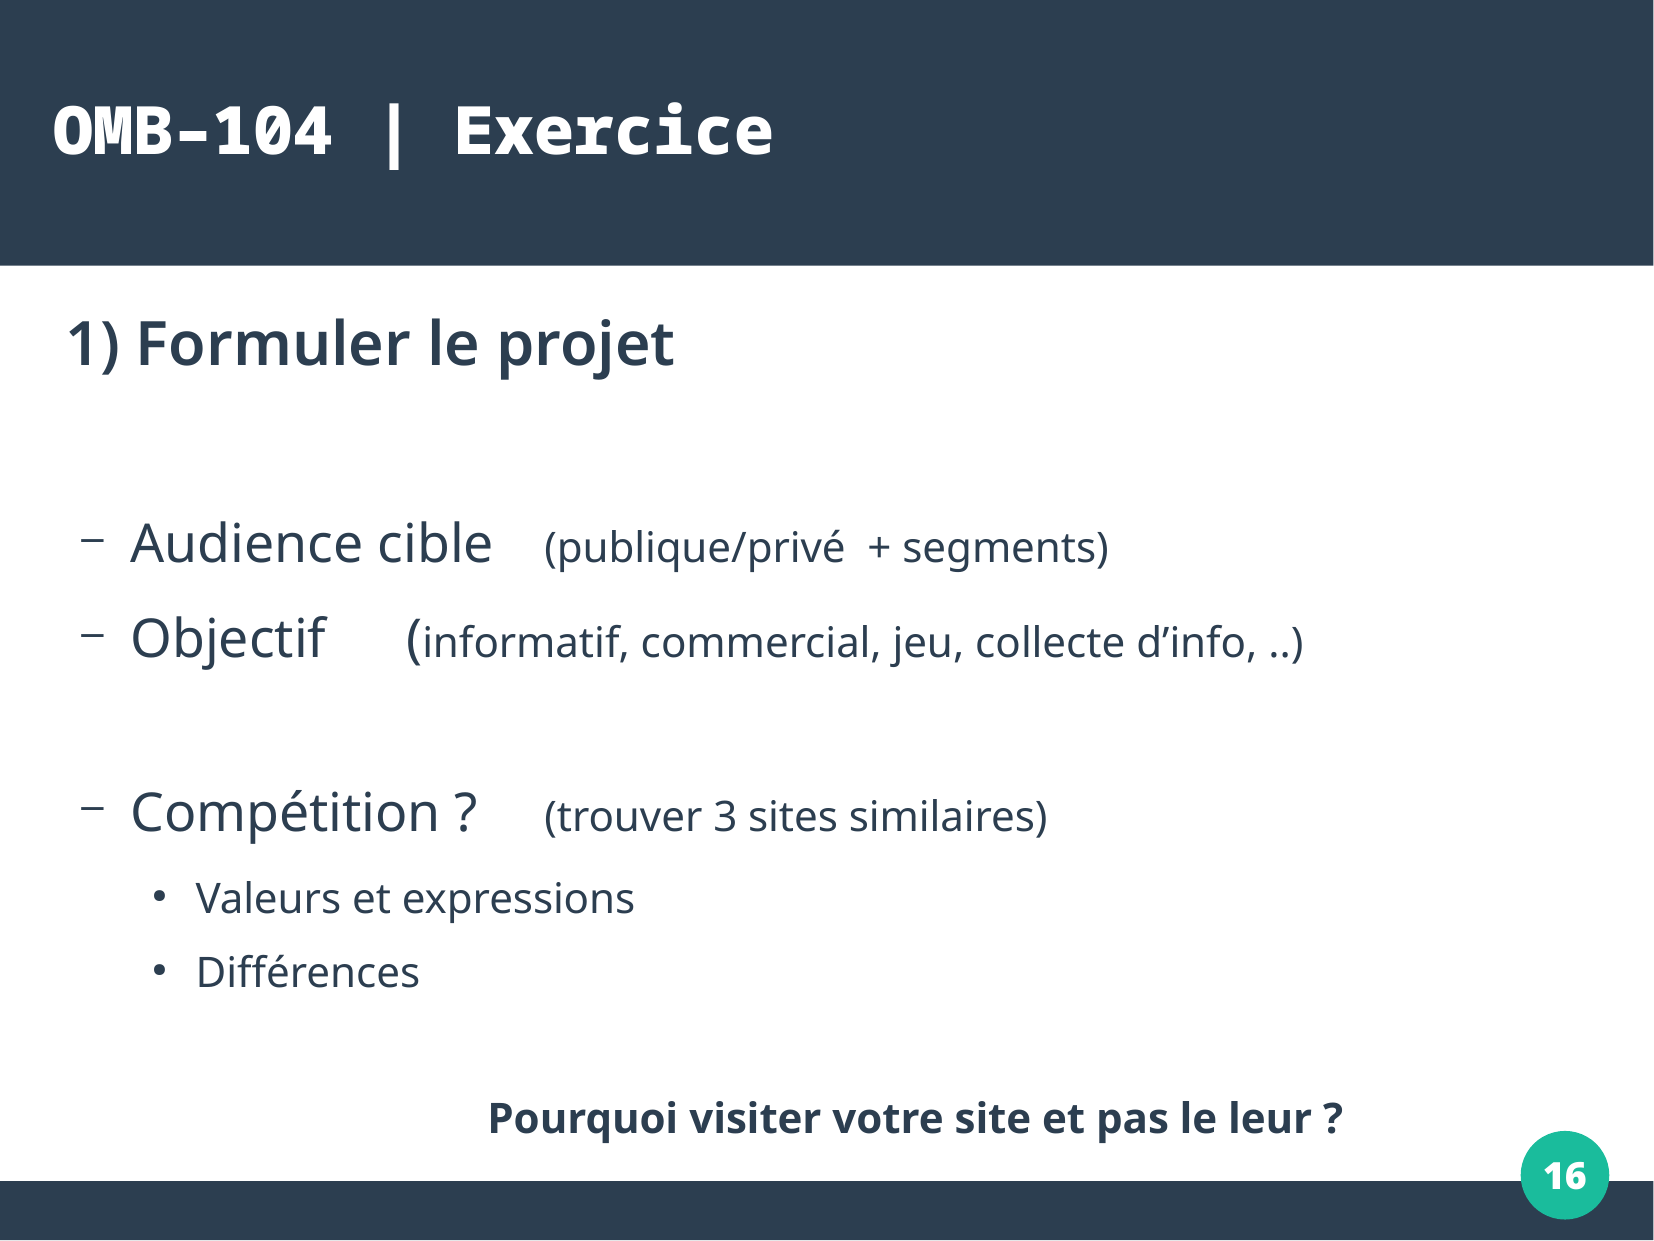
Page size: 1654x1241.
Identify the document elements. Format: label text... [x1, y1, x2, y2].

list 1) Formuler le projet Audience cible (publique/privé + segments) Objectif (informatif, commercial, jeu, collecte d’info, ..) Compétition ? (trouver 3 sites similaires) Valeurs et expressions Différences Pourquoi visiter votre site et pas le leur ? [0, 300, 1636, 1152]
title OMB–104 | Exercice [54, 49, 1590, 207]
